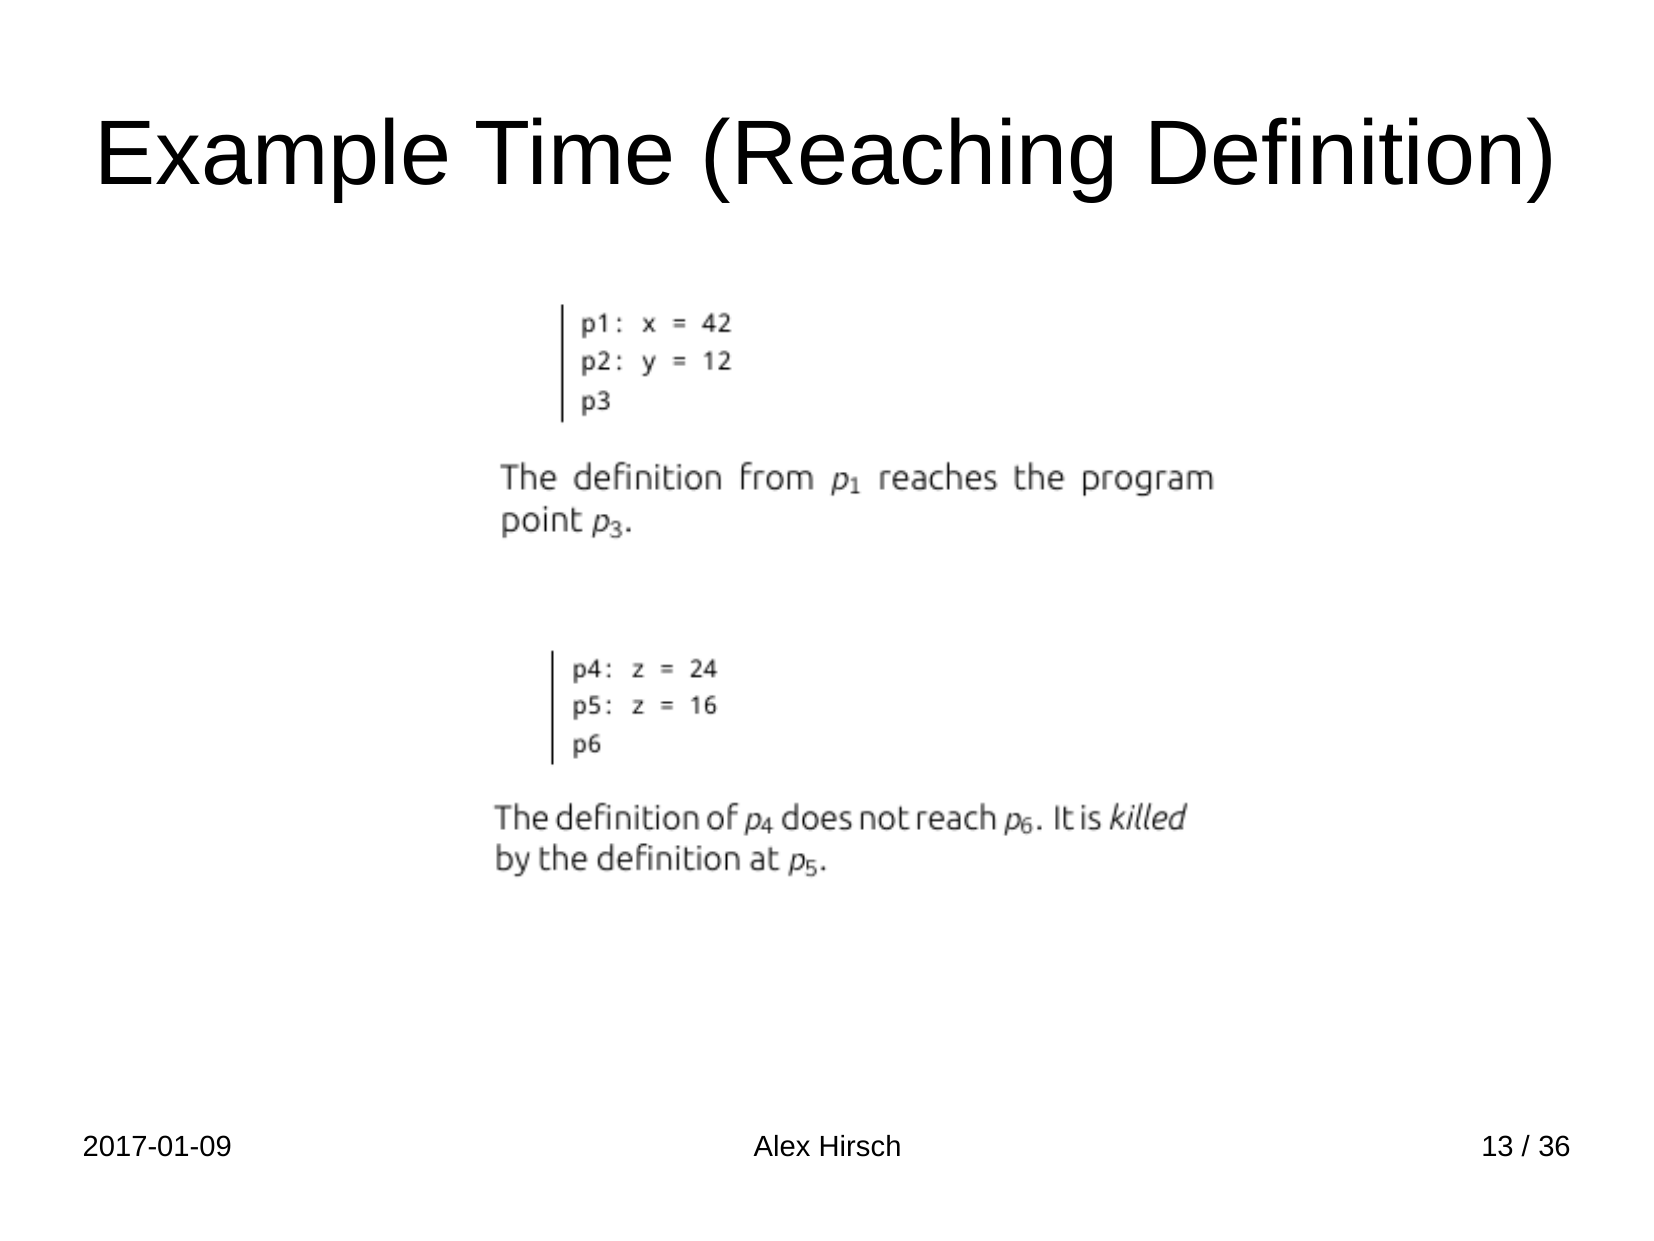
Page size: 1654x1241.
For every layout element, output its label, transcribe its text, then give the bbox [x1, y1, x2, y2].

title Example Time (Reaching Definition) [82, 49, 1571, 257]
picture [477, 629, 1216, 909]
picture [480, 282, 1231, 556]
